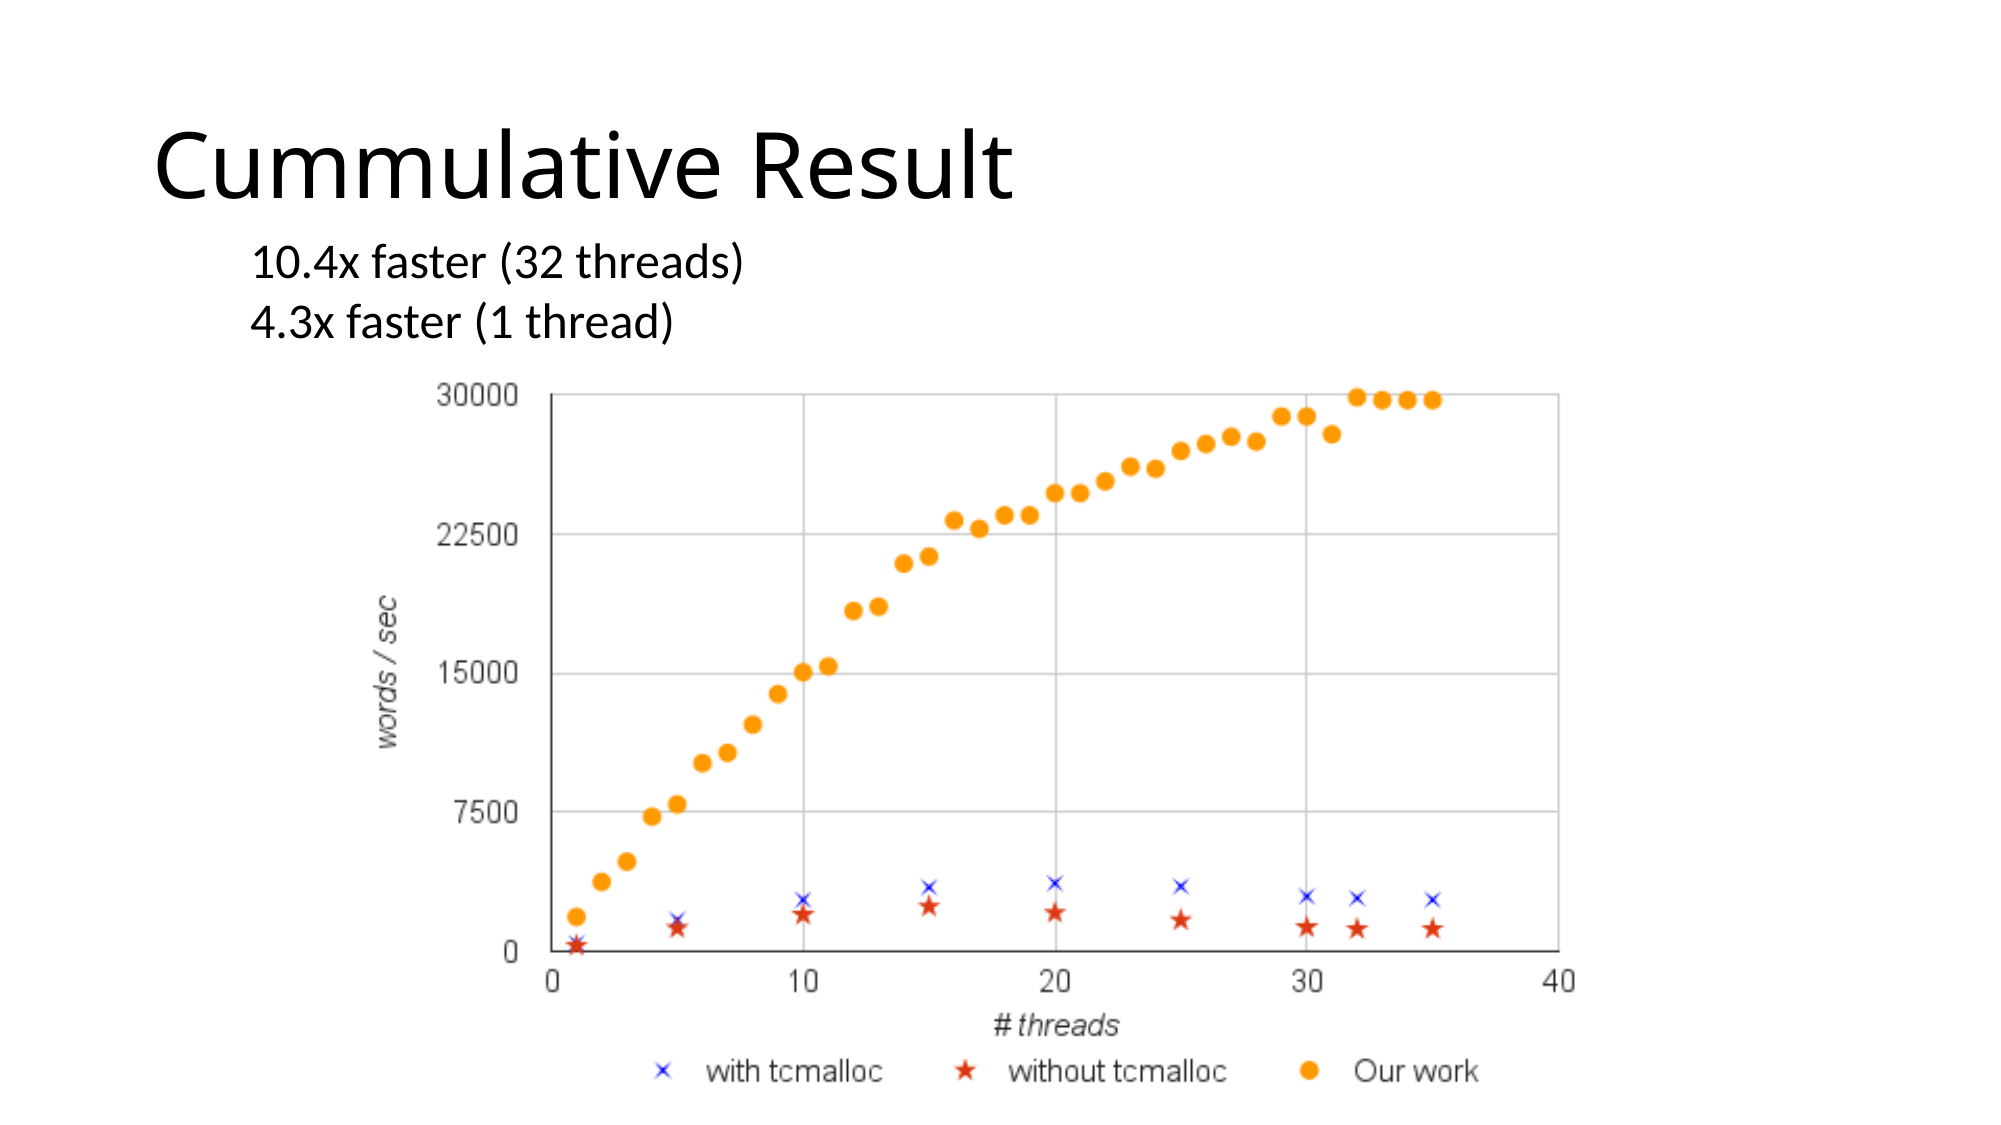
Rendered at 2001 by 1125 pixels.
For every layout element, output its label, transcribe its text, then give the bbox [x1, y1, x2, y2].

picture [334, 325, 1629, 1099]
text_box 10.4x faster (32 threads) 4.3x faster (1 thread) [235, 221, 868, 357]
text_box Cummulative Result [137, 59, 1863, 277]
